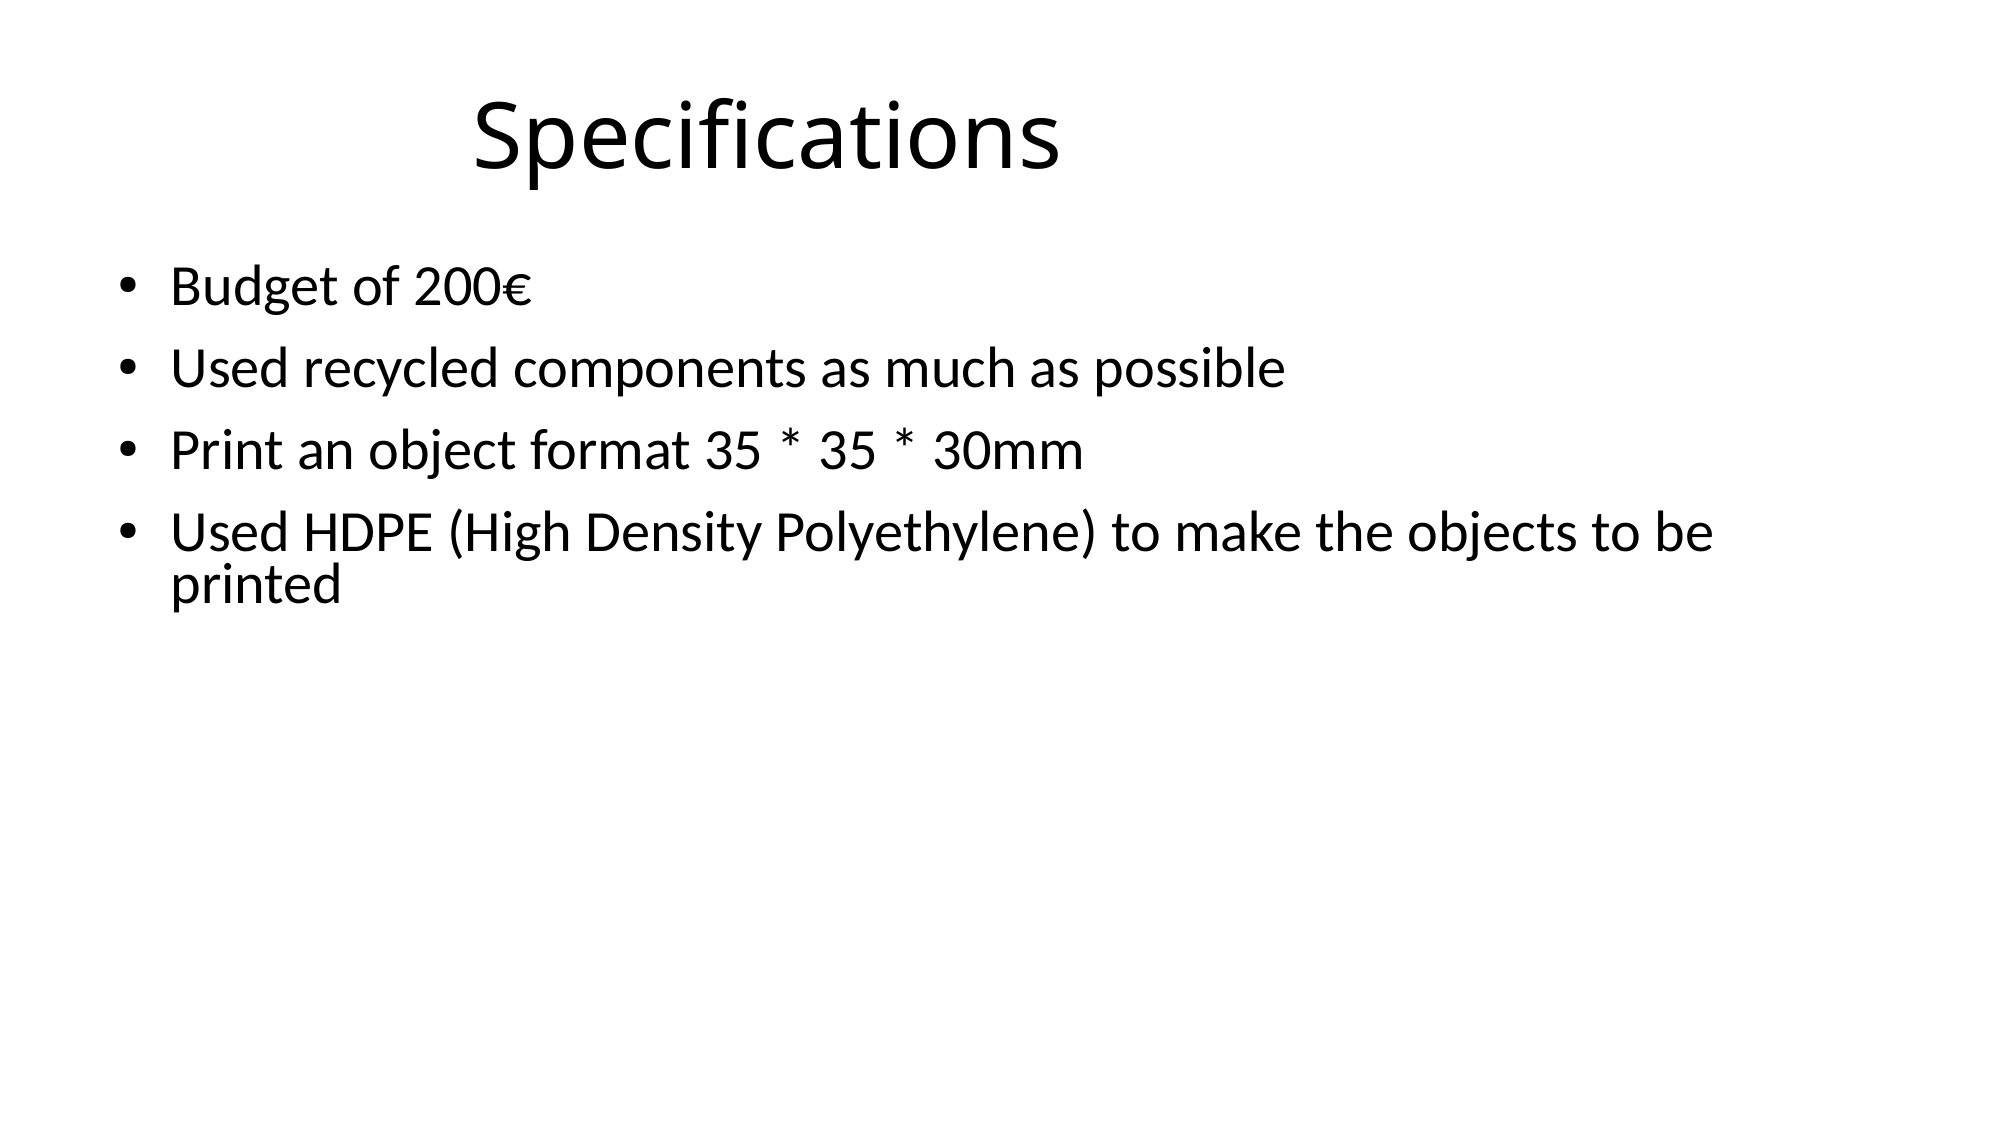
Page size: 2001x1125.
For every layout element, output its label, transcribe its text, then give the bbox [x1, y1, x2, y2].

list Budget of 200€ Used recycled components as much as possible Print an object format 35 * 35 * 30mm Used HDPE (High Density Polyethylene) to make the objects to be printed [99, 263, 1900, 1006]
title Specifications [472, 0, 1973, 331]
